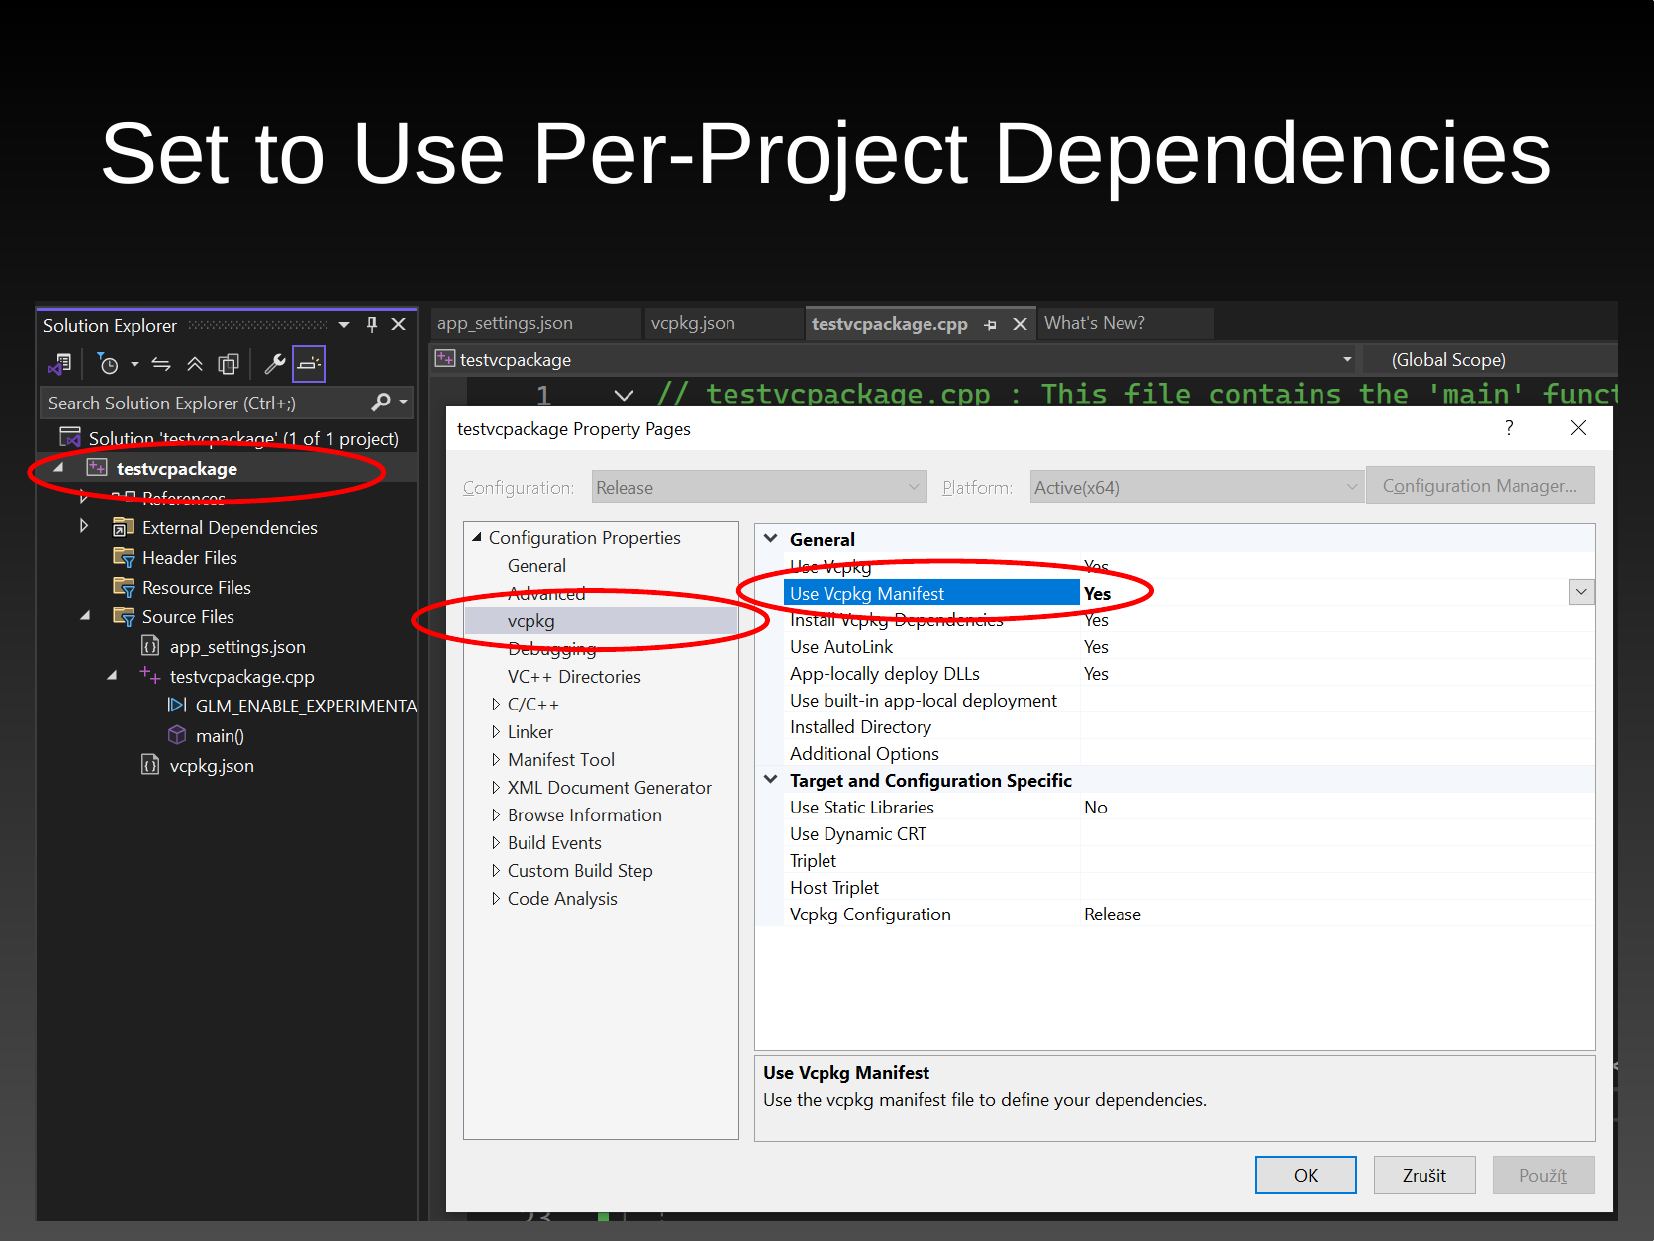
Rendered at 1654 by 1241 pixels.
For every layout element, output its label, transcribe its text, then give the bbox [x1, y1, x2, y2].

picture [35, 446, 381, 499]
picture [35, 301, 1618, 1221]
title Set to Use Per-Project Dependencies [82, 49, 1571, 257]
